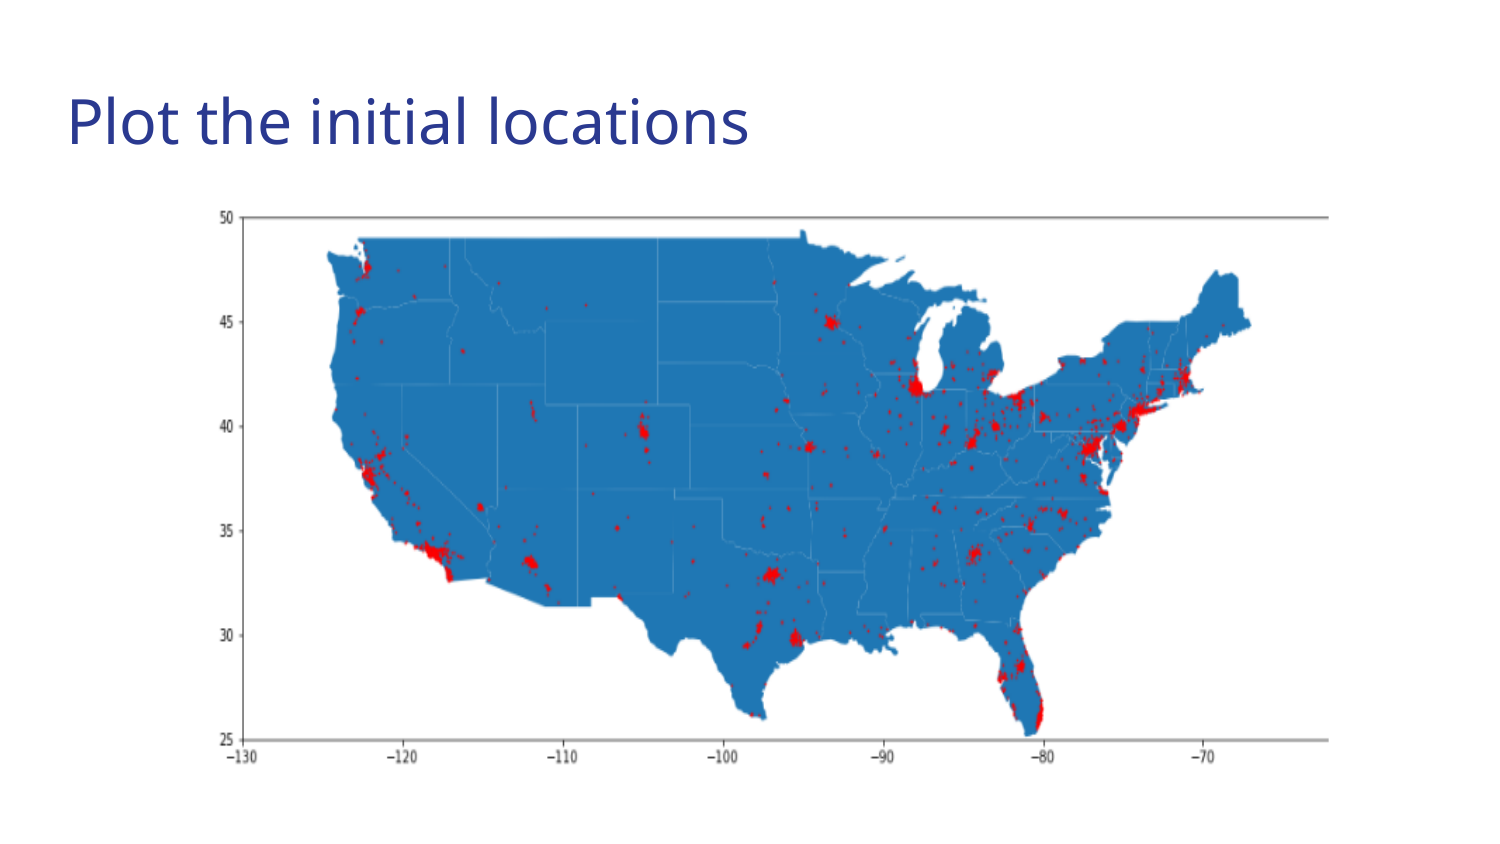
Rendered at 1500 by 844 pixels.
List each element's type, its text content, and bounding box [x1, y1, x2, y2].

picture [216, 202, 1329, 781]
title Plot the initial locations [51, 67, 1449, 167]
